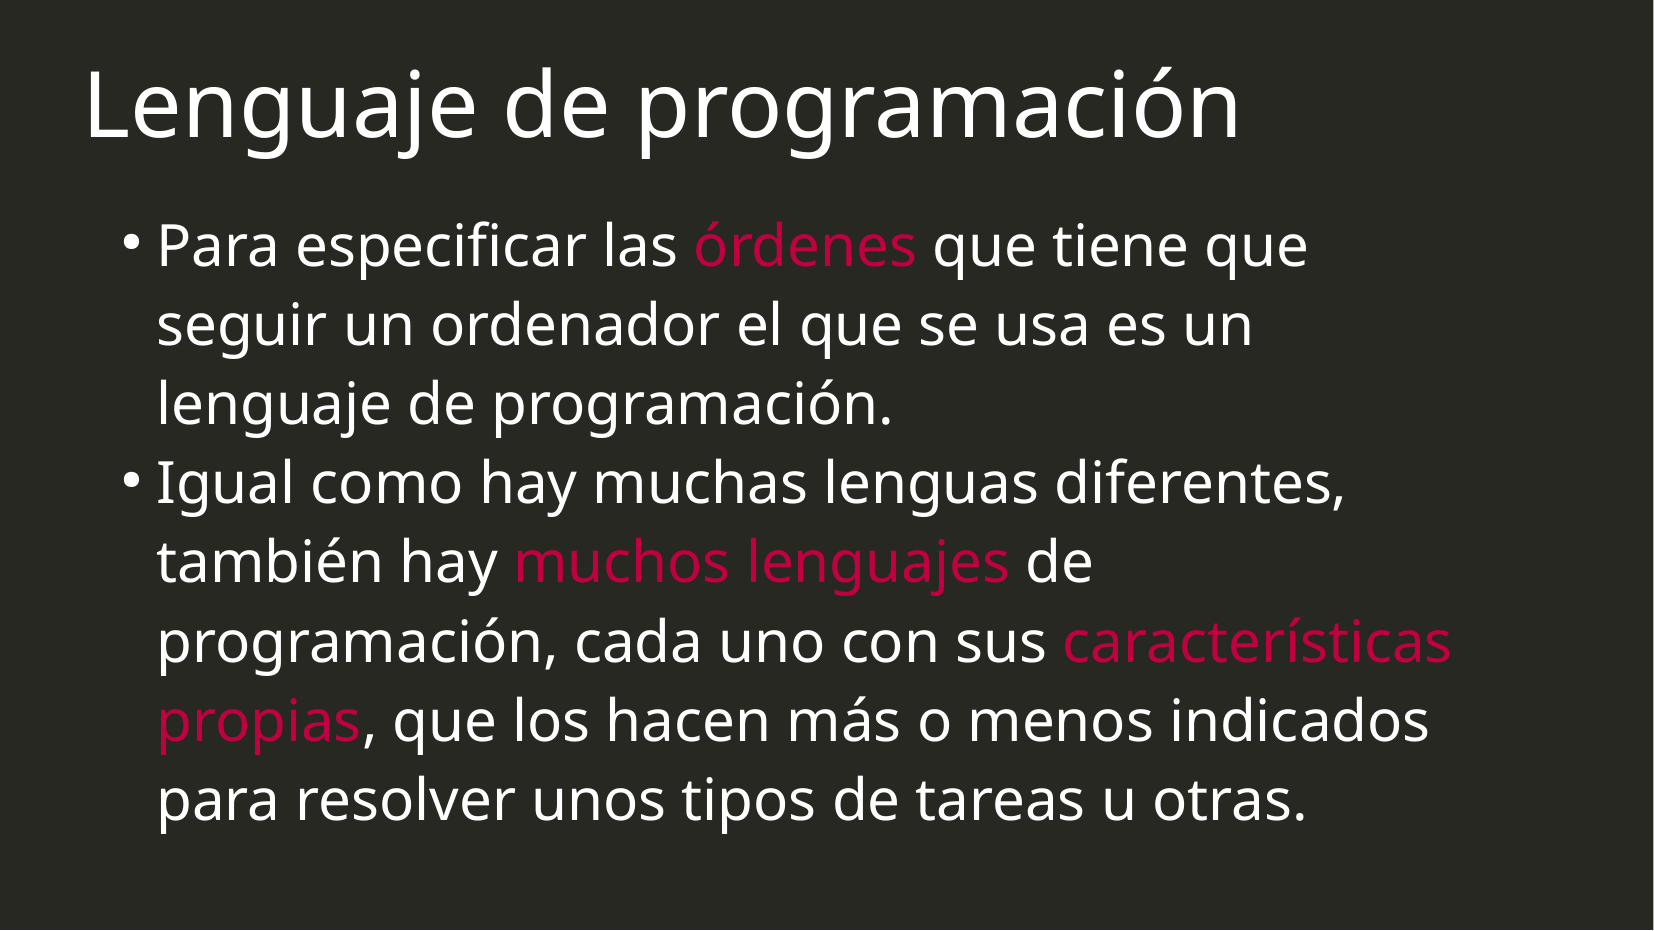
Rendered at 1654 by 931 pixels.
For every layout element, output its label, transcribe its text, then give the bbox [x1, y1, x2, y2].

title Lenguaje de programación [82, 47, 1560, 158]
text_box Para especificar las órdenes que tiene que seguir un ordenador el que se usa es un lenguaje de programación. Igual como hay muchas lenguas diferentes, también hay muchos lenguajes de programación, cada uno con sus características propias, que los hacen más o menos indicados para resolver unos tipos de tareas u otras. [106, 196, 1501, 772]
